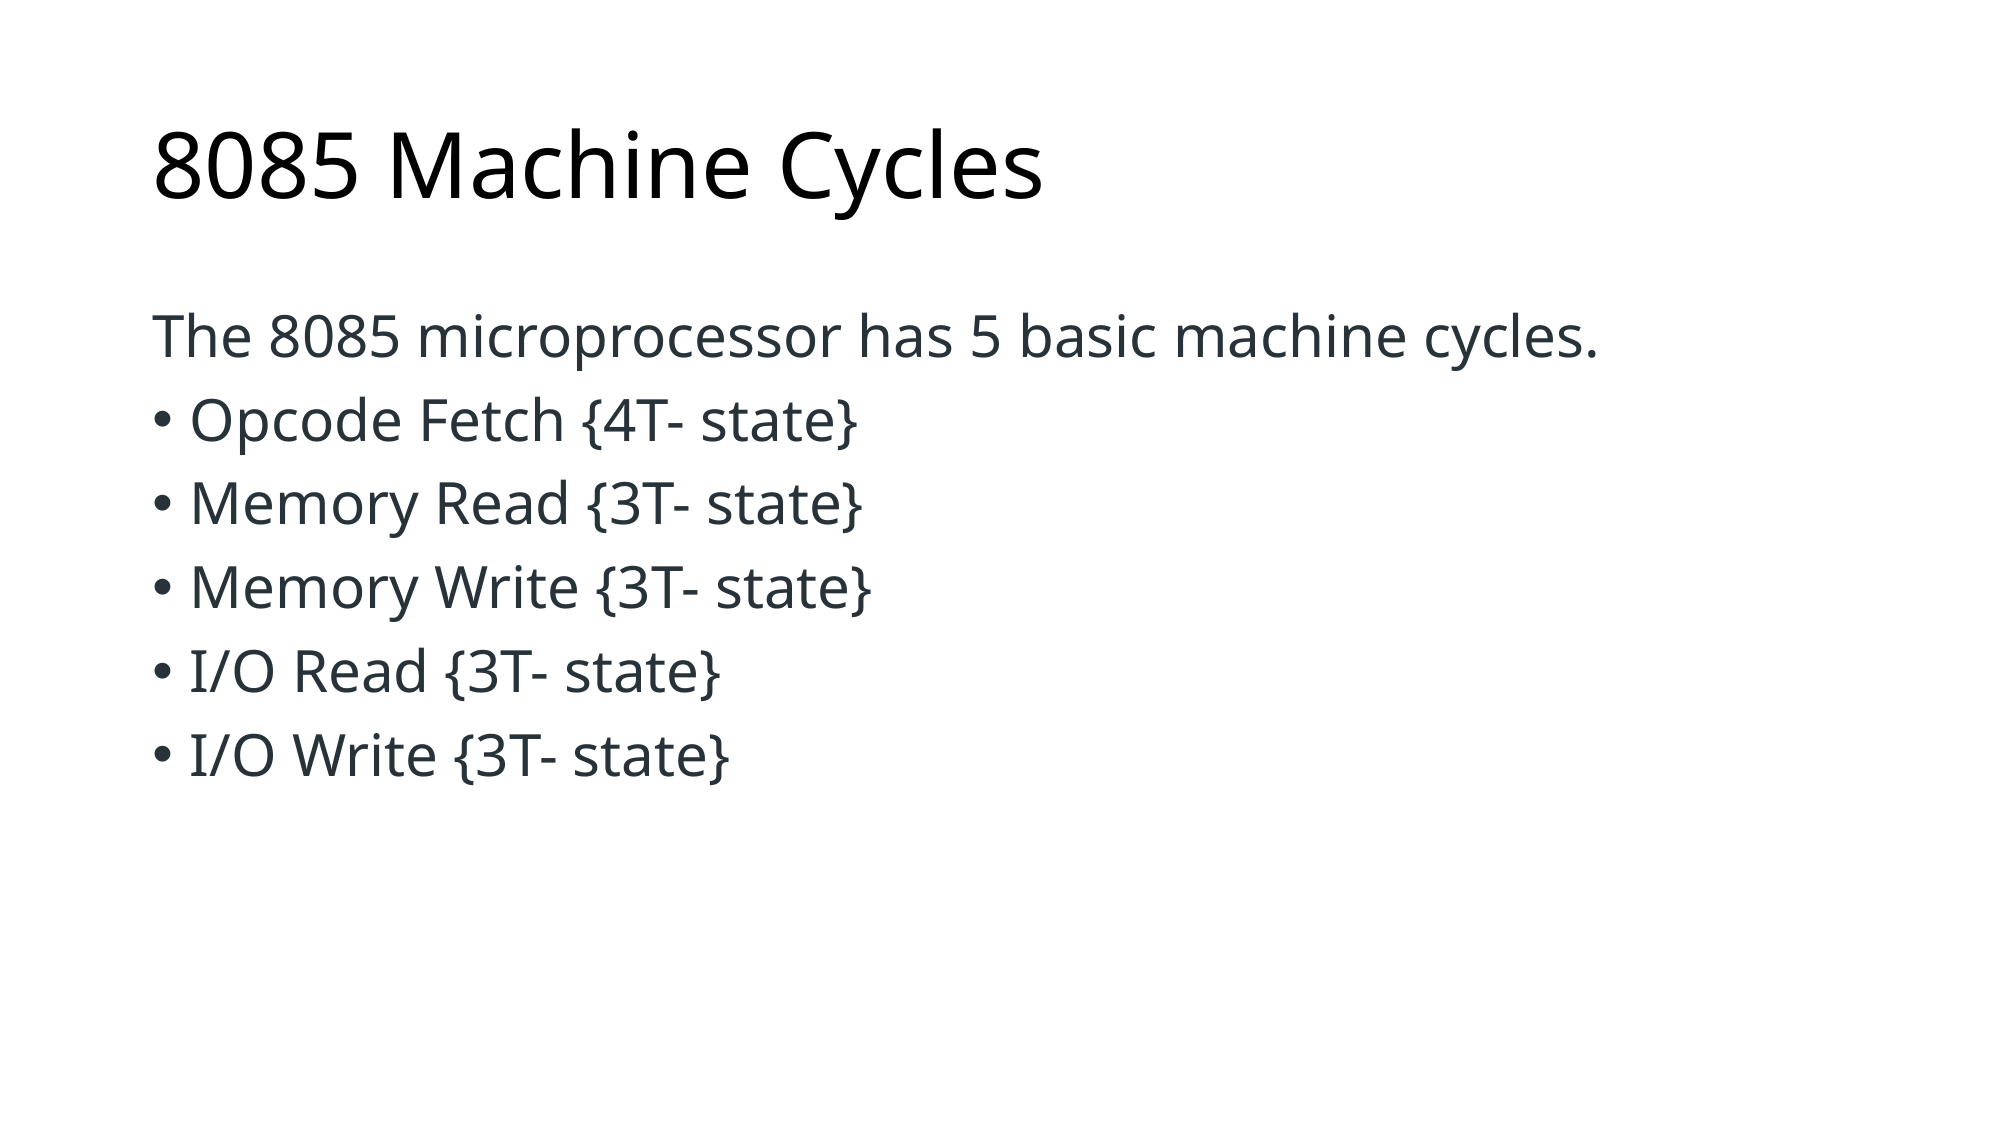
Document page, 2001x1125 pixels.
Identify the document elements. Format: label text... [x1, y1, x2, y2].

list The 8085 microprocessor has 5 basic machine cycles. Opcode Fetch {4T- state} Memory Read {3T- state} Memory Write {3T- state} I/O Read {3T- state} I/O Write {3T- state} [137, 299, 1863, 1014]
title 8085 Machine Cycles [137, 59, 1863, 278]
